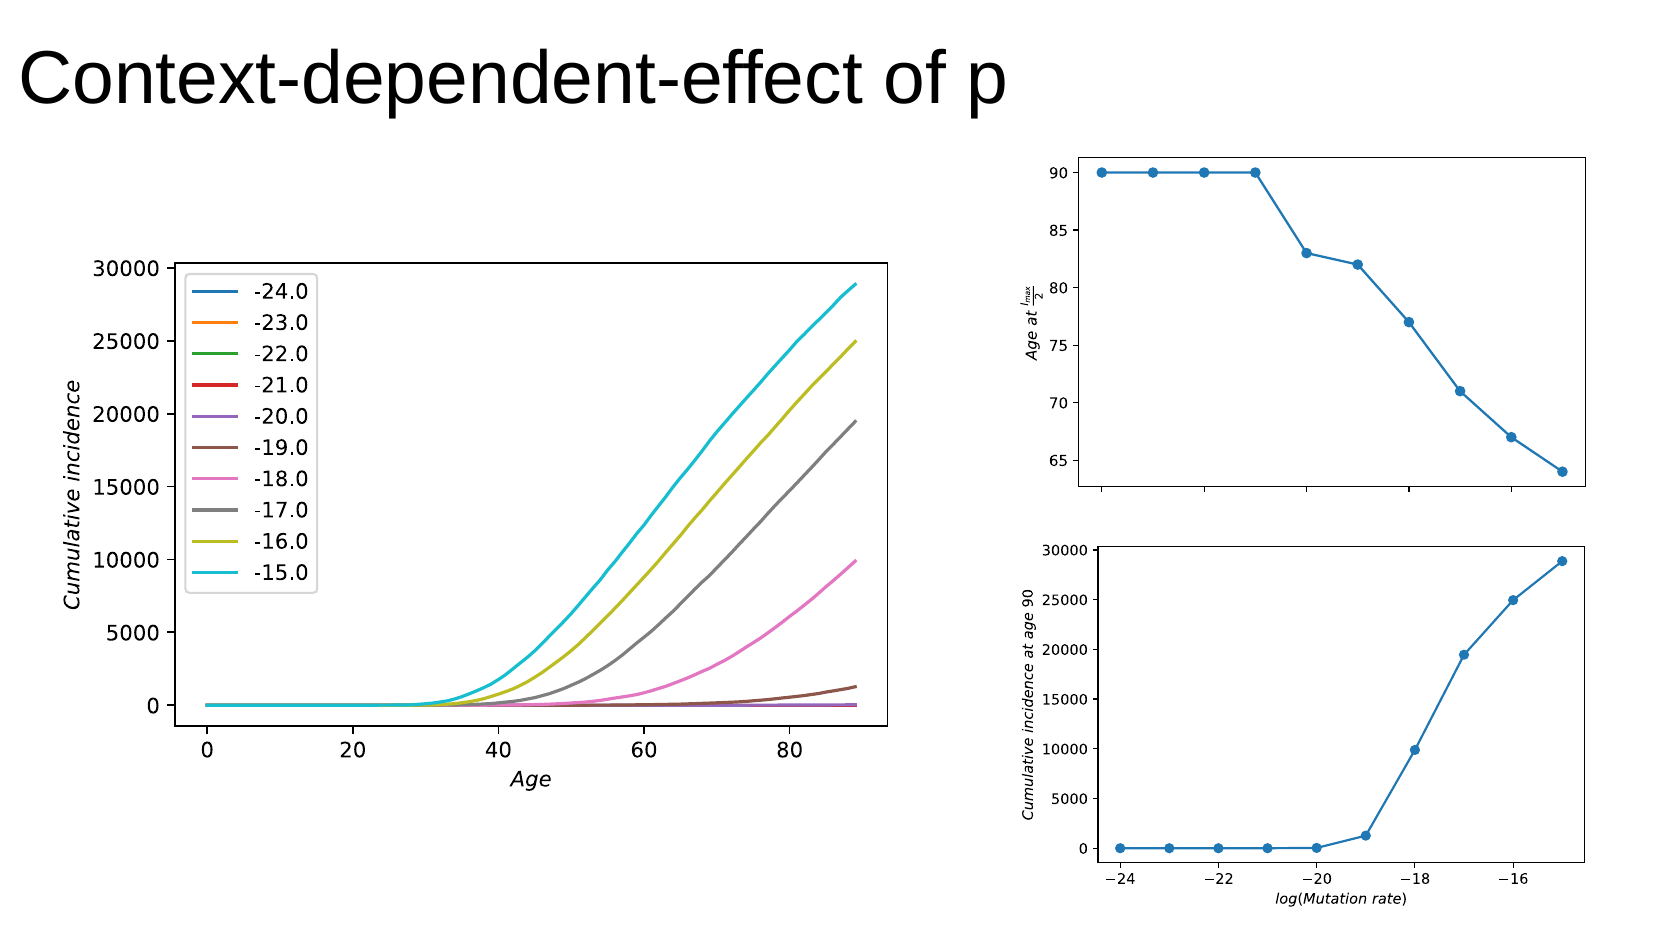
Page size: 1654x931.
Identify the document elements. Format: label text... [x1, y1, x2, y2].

picture [59, 188, 981, 804]
picture [996, 104, 1652, 916]
title Context-dependent-effect of p [0, 0, 1134, 156]
